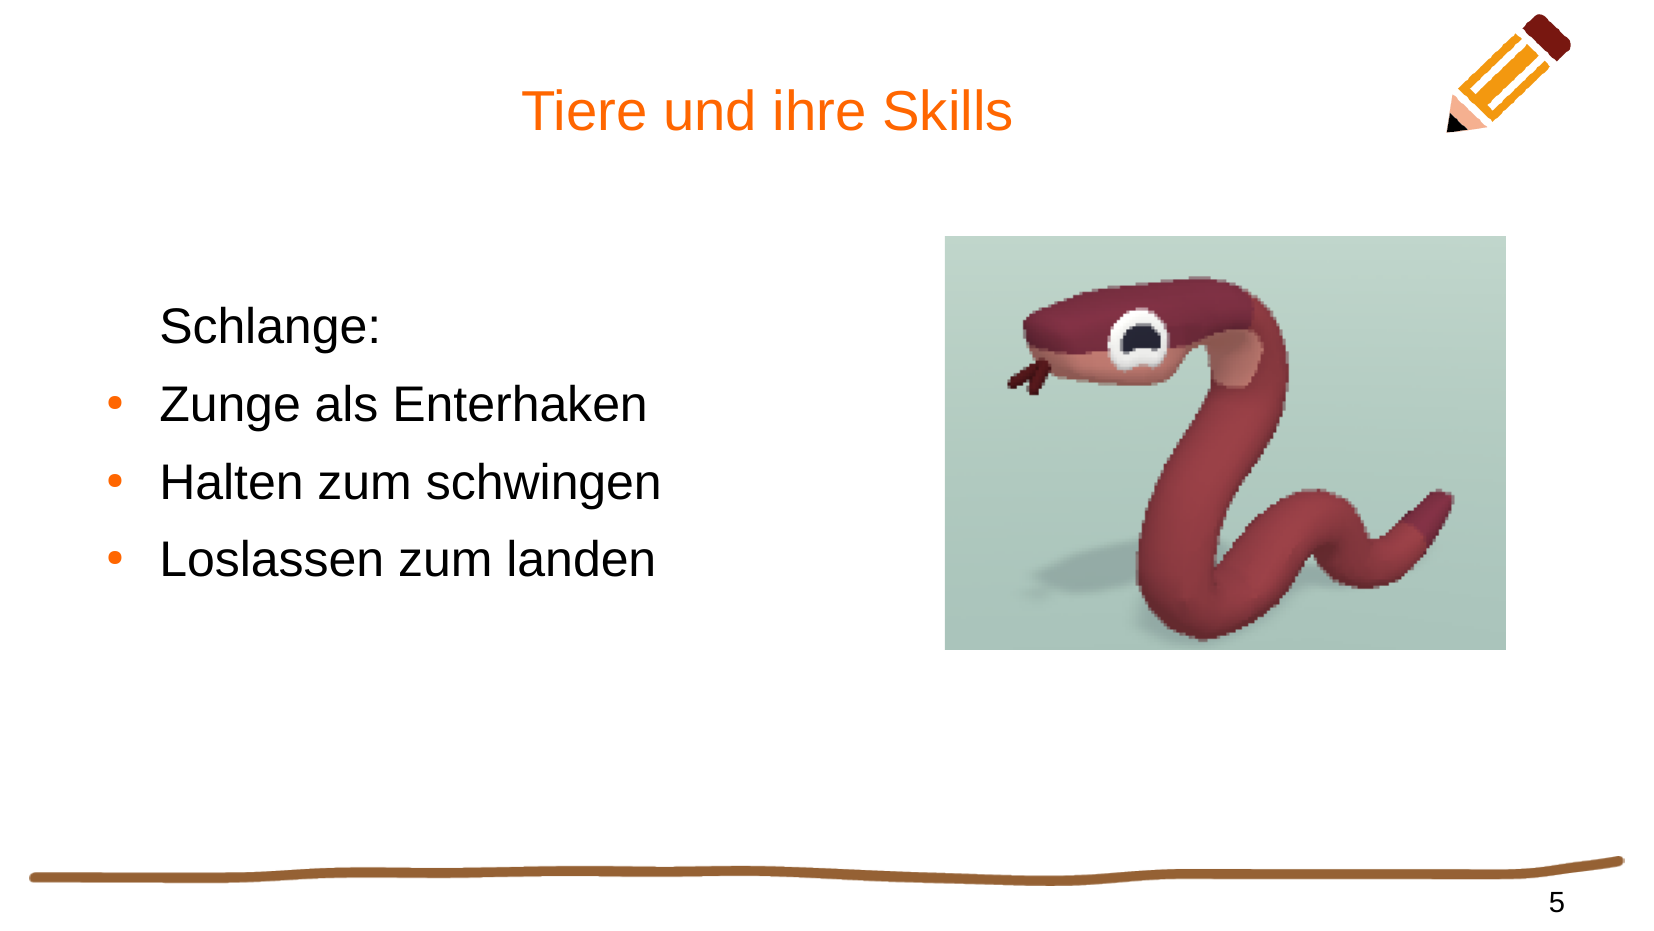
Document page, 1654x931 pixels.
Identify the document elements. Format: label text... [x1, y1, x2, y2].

picture [944, 236, 1506, 650]
picture [29, 856, 1625, 886]
list Schlange: Zunge als Enterhaken Halten zum schwingen Loslassen zum landen [88, 206, 1565, 680]
title Tiere und ihre Skills [88, 59, 1447, 163]
picture [1446, 14, 1571, 133]
